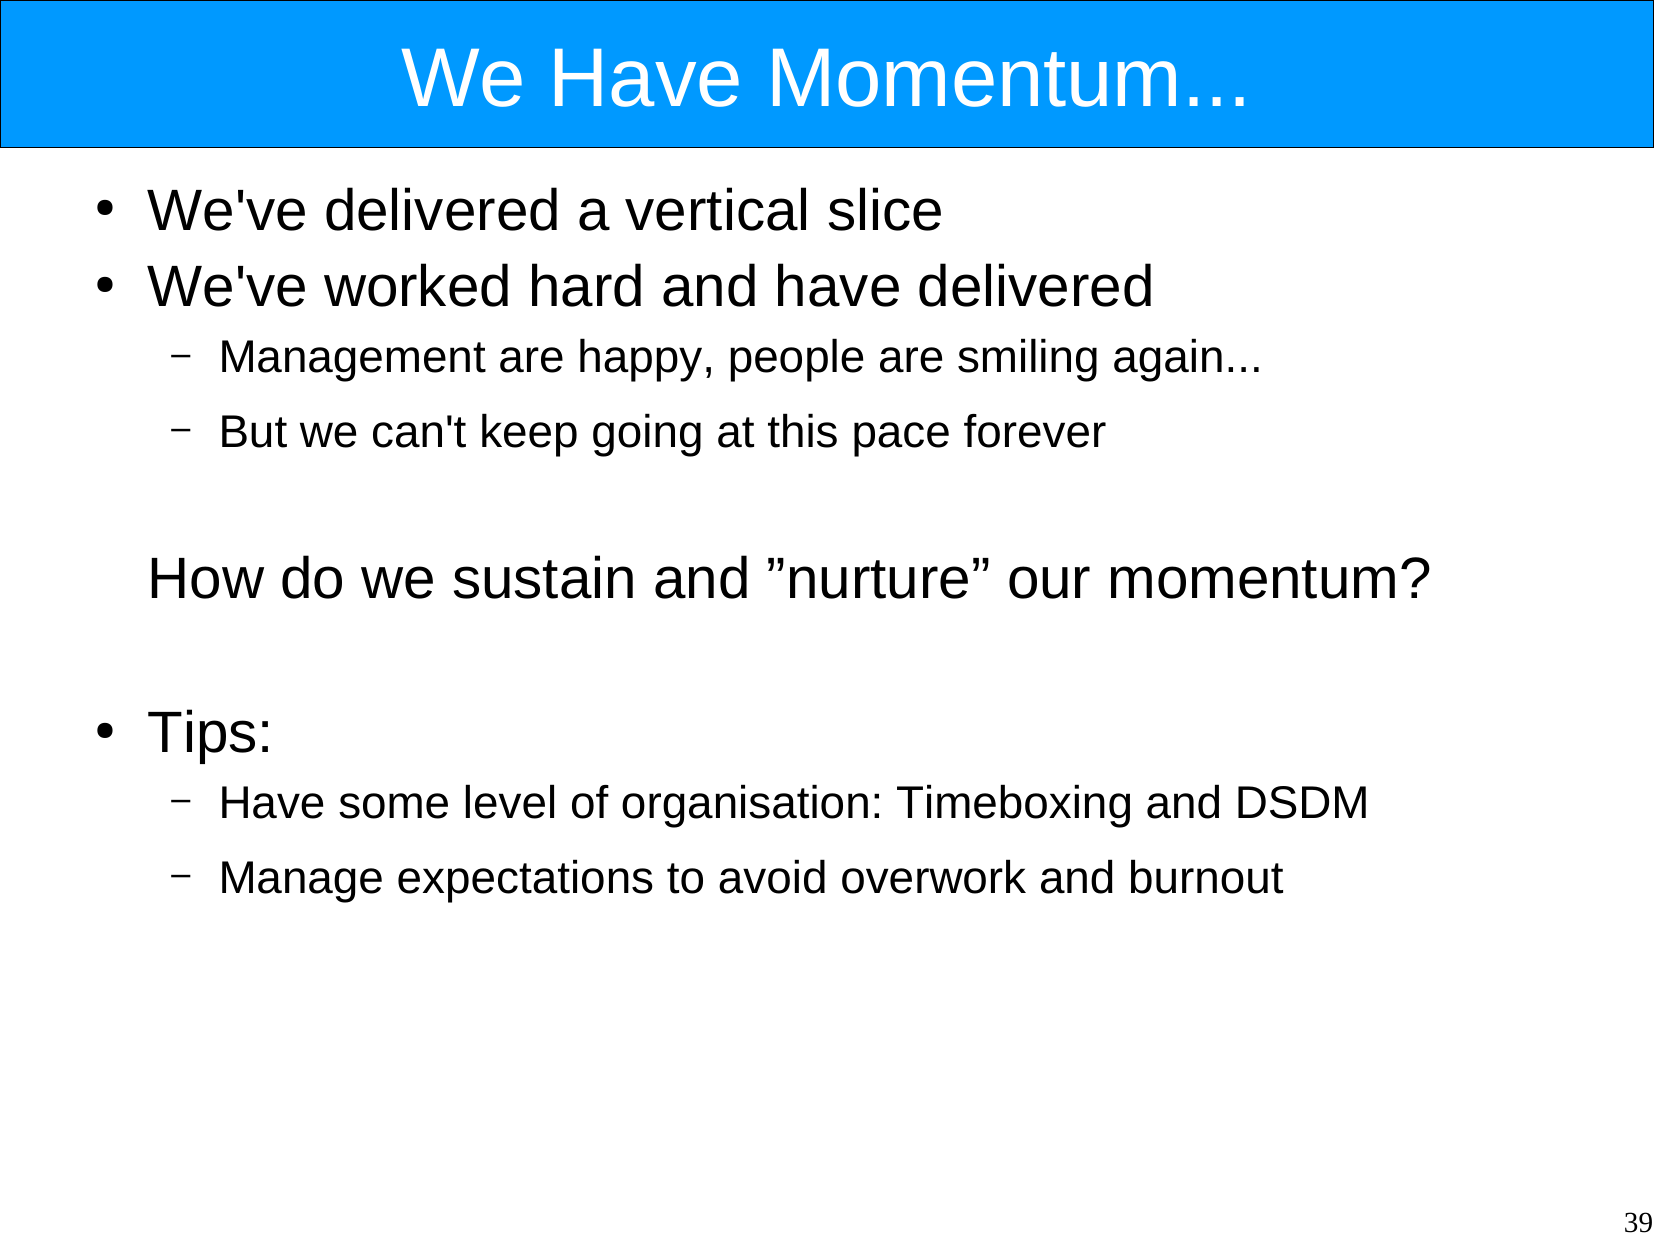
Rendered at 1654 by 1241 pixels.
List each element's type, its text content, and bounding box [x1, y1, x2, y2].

list We've delivered a vertical slice We've worked hard and have delivered Management are happy, people are smiling again... But we can't keep going at this pace forever How do we sustain and ”nurture” our momentum? Tips: Have some level of organisation: Timeboxing and DSDM Manage expectations to avoid overwork and burnout [76, 177, 1565, 1196]
title We Have Momentum... [82, 21, 1571, 135]
